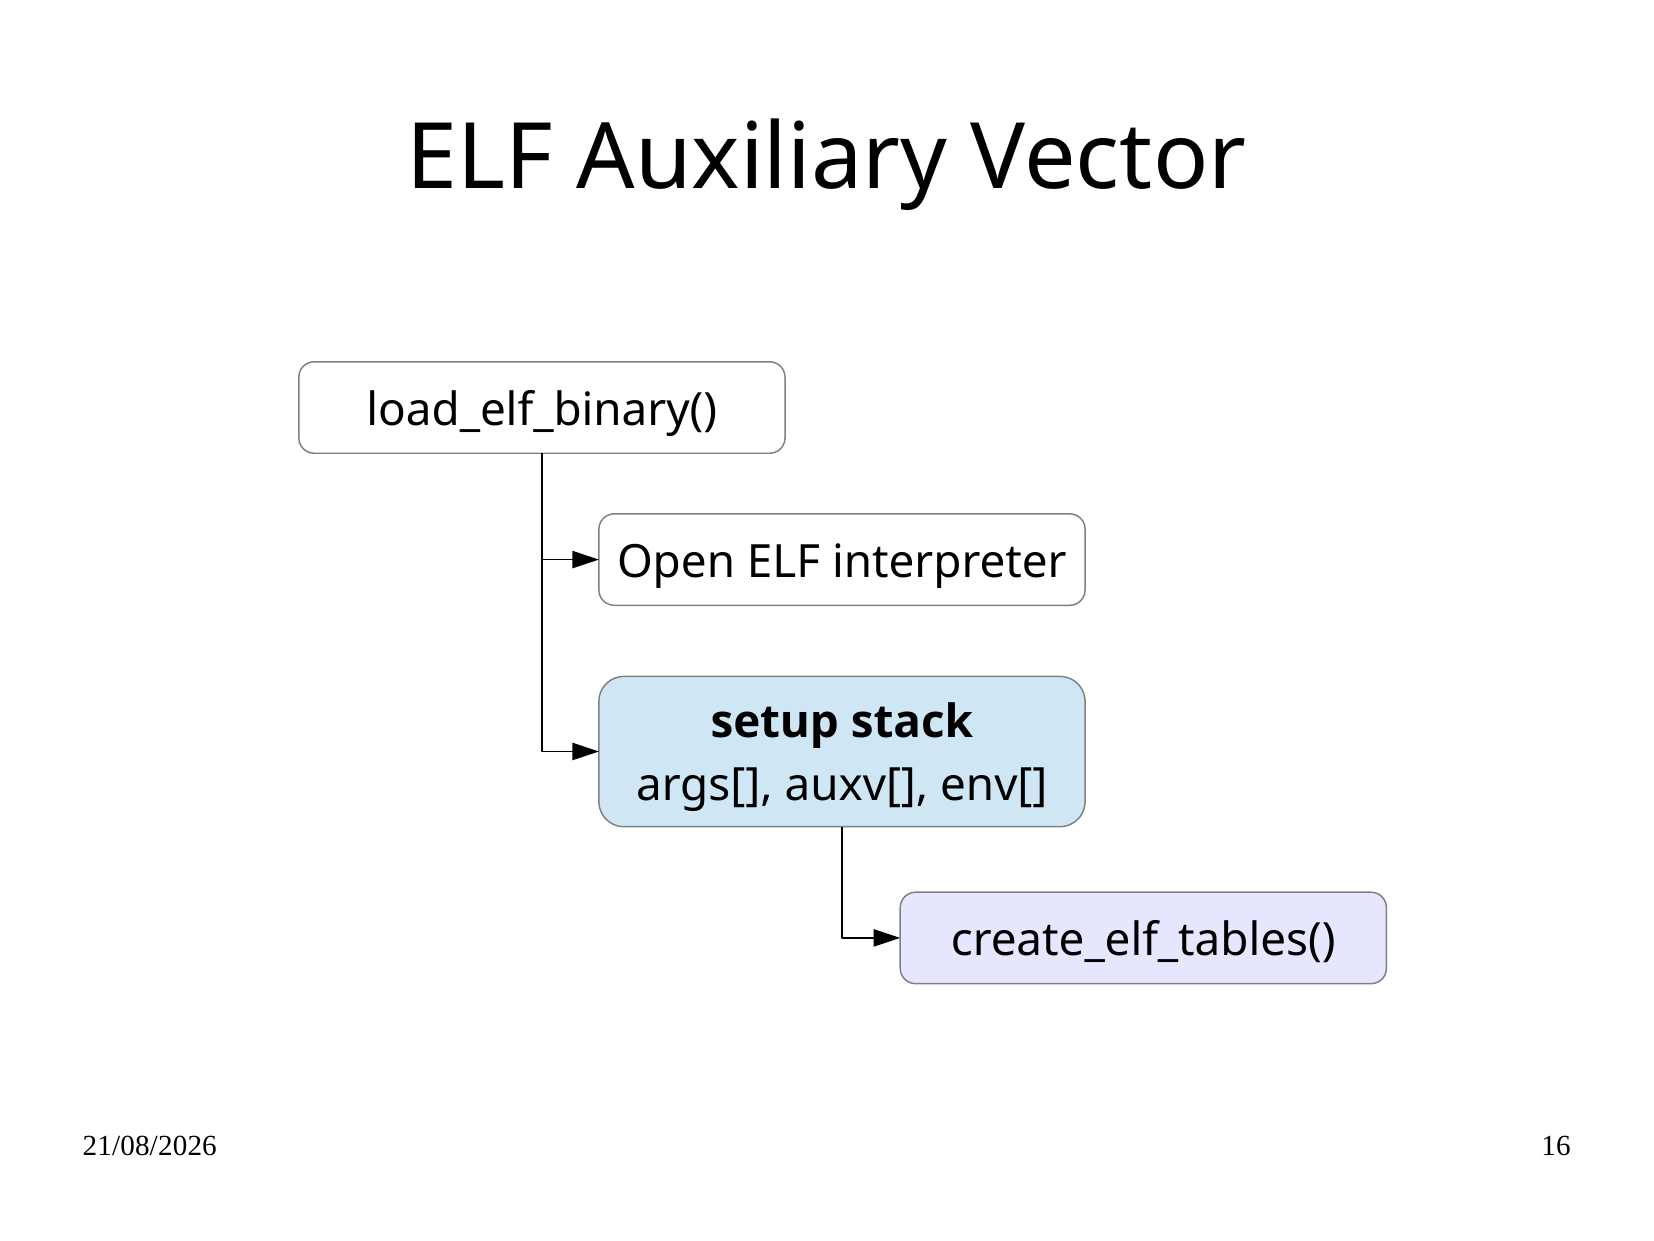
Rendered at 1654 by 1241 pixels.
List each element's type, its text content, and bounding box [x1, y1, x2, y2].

text_box load_elf_binary() [298, 361, 786, 454]
text_box create_elf_tables() [900, 892, 1387, 984]
title ELF Auxiliary Vector [82, 49, 1571, 257]
text_box Open ELF interpreter [598, 513, 1086, 606]
text_box setup stack args[], auxv[], env[] [598, 676, 1086, 827]
